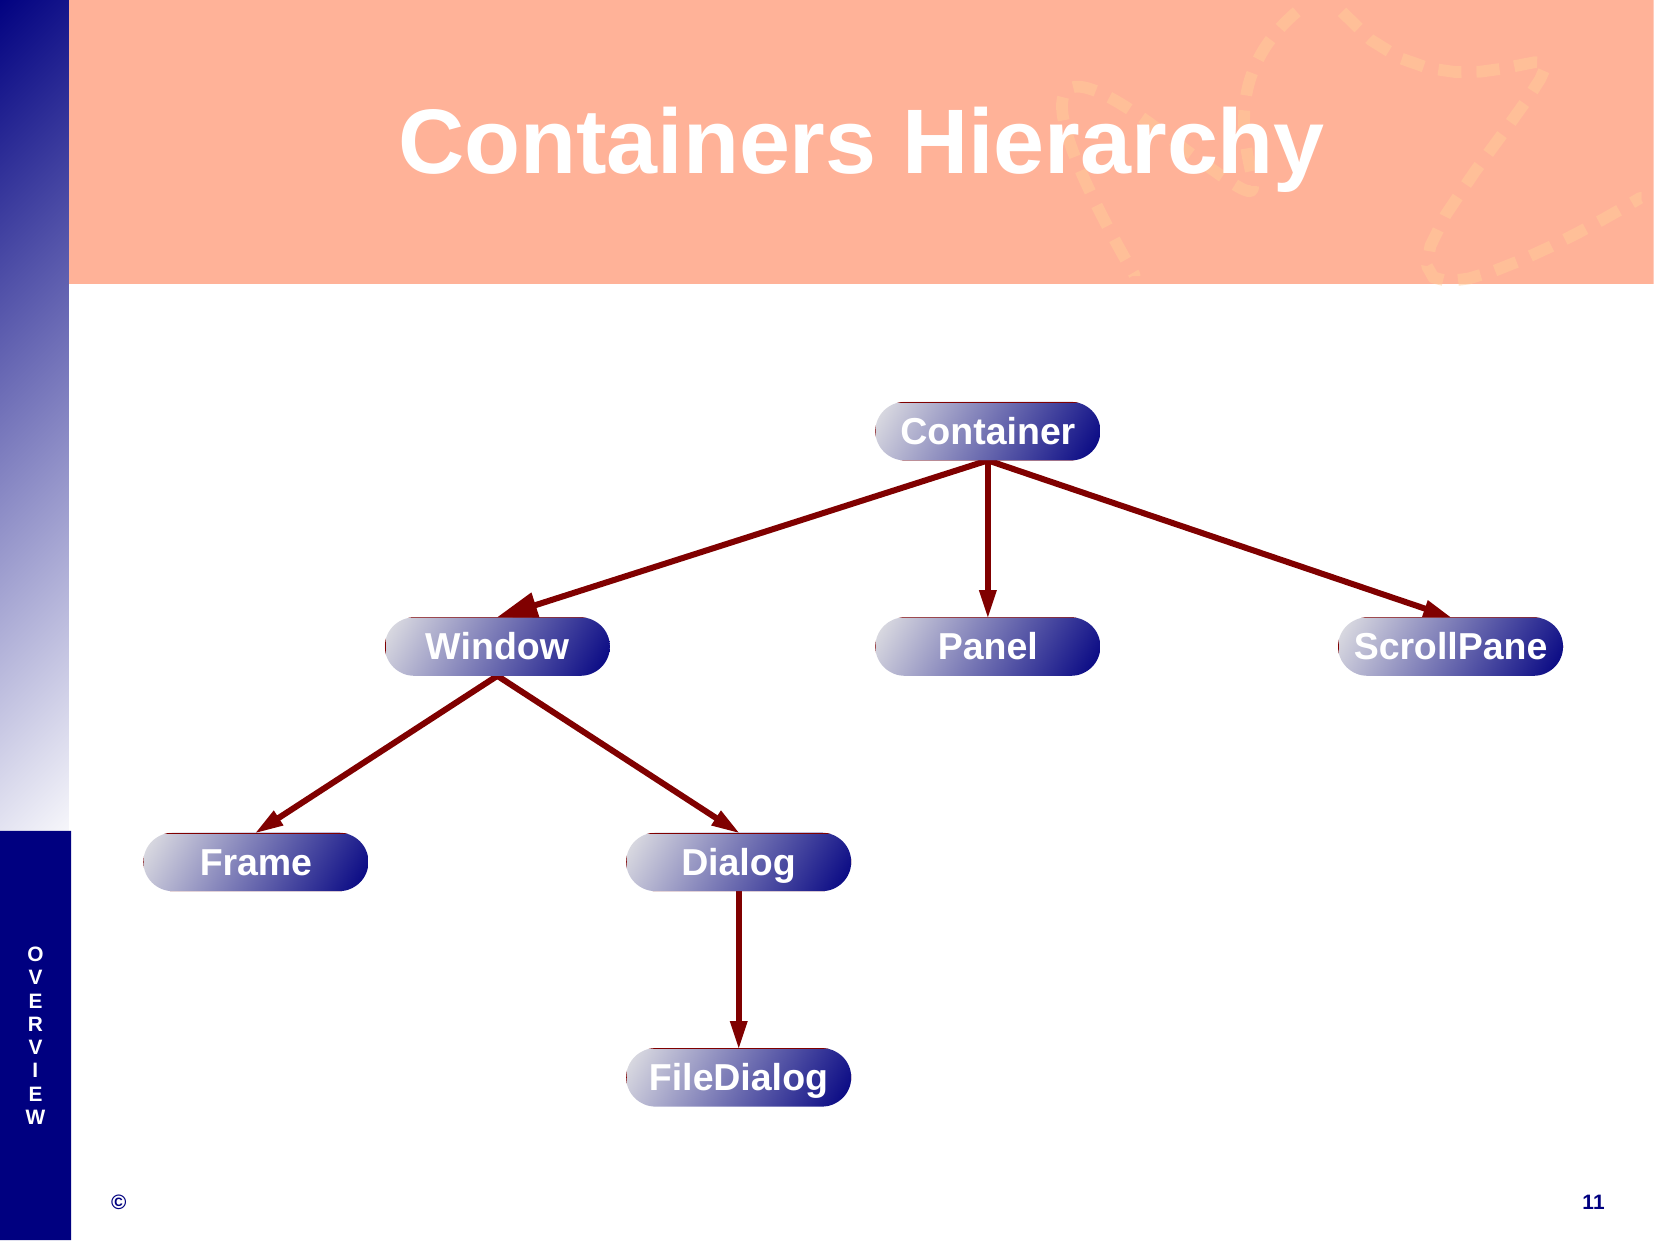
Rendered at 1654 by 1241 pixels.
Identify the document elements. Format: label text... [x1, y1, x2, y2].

text_box Frame [143, 832, 369, 892]
text_box FileDialog [626, 1048, 852, 1107]
text_box Panel [875, 617, 1101, 676]
text_box Container [875, 401, 1101, 461]
text_box Dialog [626, 832, 852, 892]
text_box ScrollPane [1338, 617, 1564, 676]
title Containers Hierarchy [70, 37, 1654, 246]
text_box O V E R V I E W [0, 830, 71, 1241]
text_box Window [384, 617, 610, 676]
